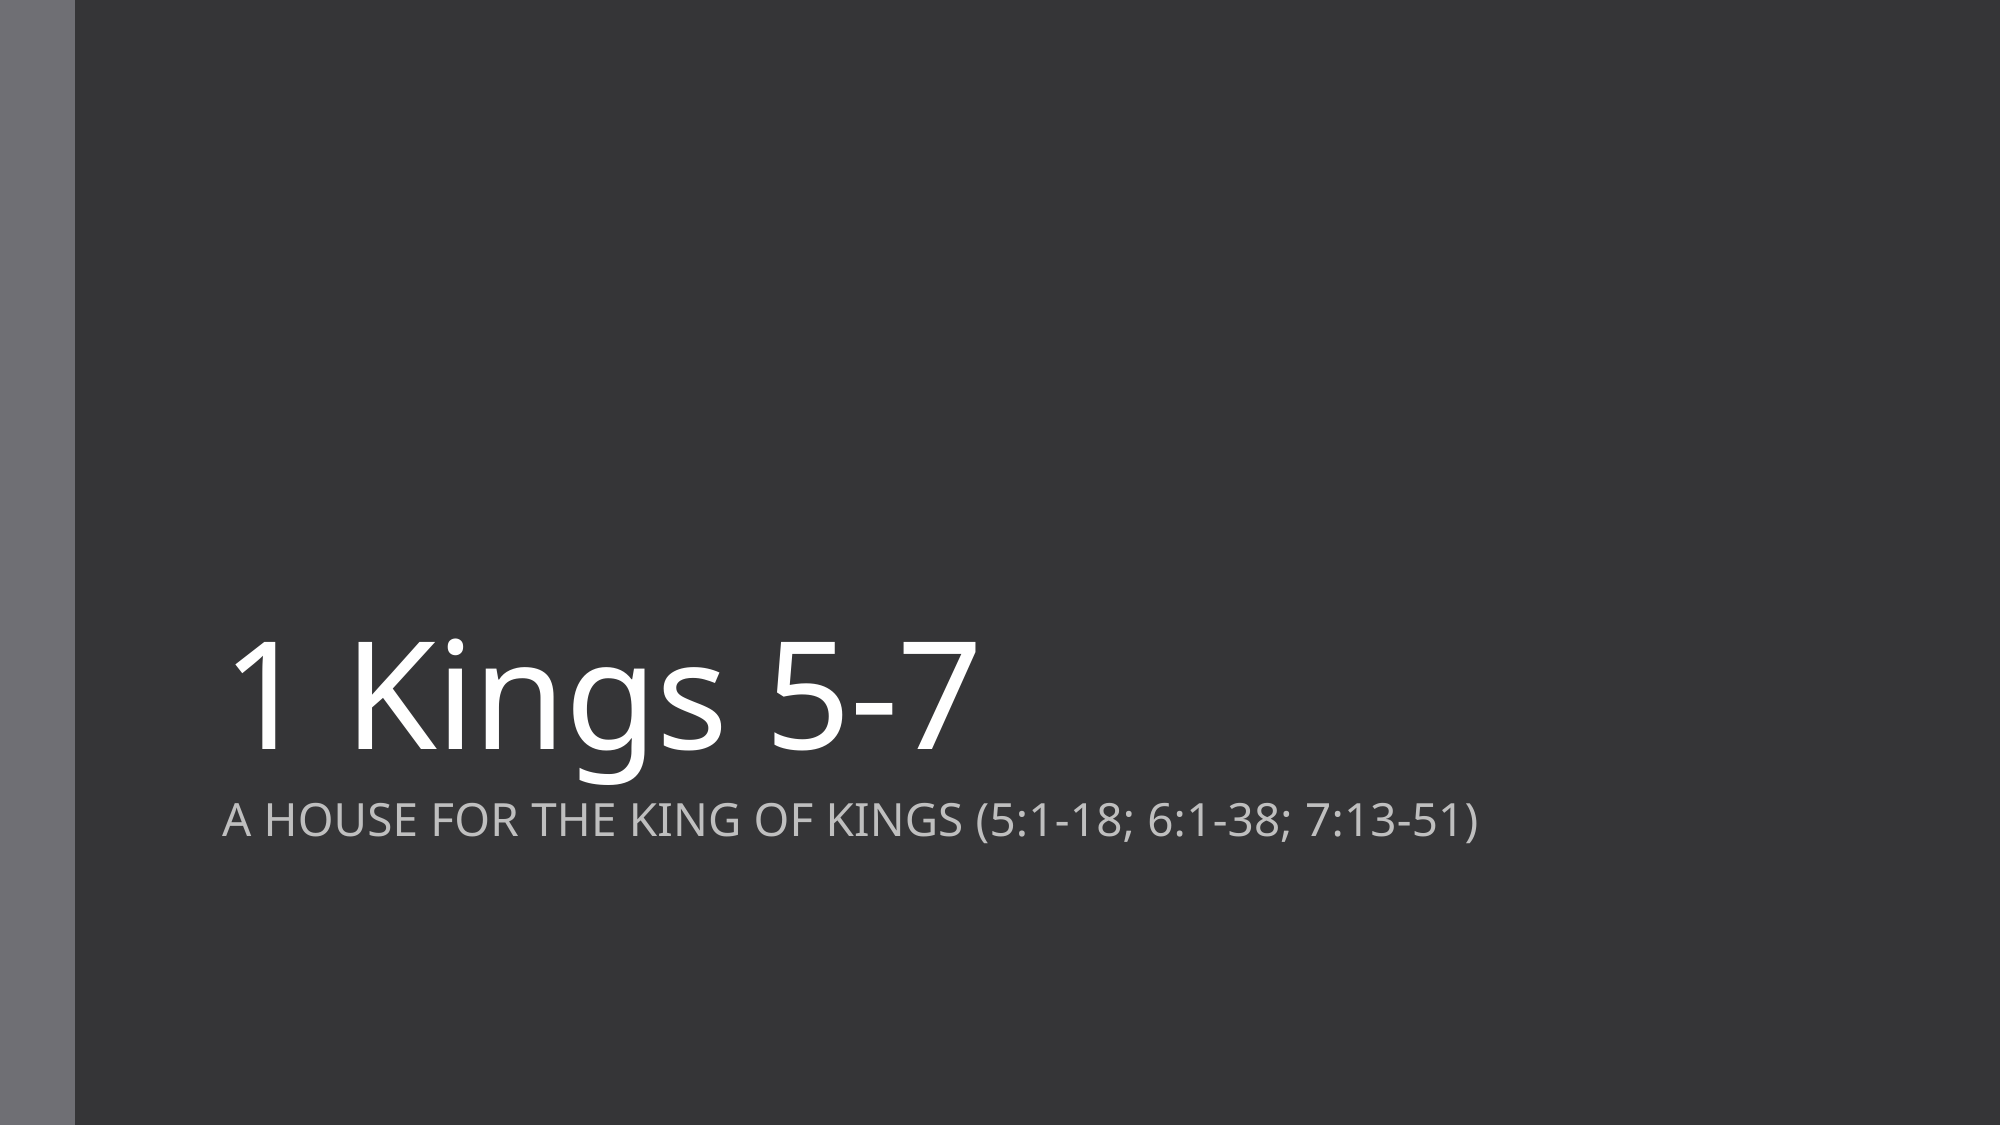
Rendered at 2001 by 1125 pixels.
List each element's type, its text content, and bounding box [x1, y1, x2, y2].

subtitle A HOUSE FOR THE KING OF KINGS (5:1-18; 6:1-38; 7:13-51) [206, 787, 1752, 1066]
title 1 Kings 5-7 [206, 124, 1752, 787]
